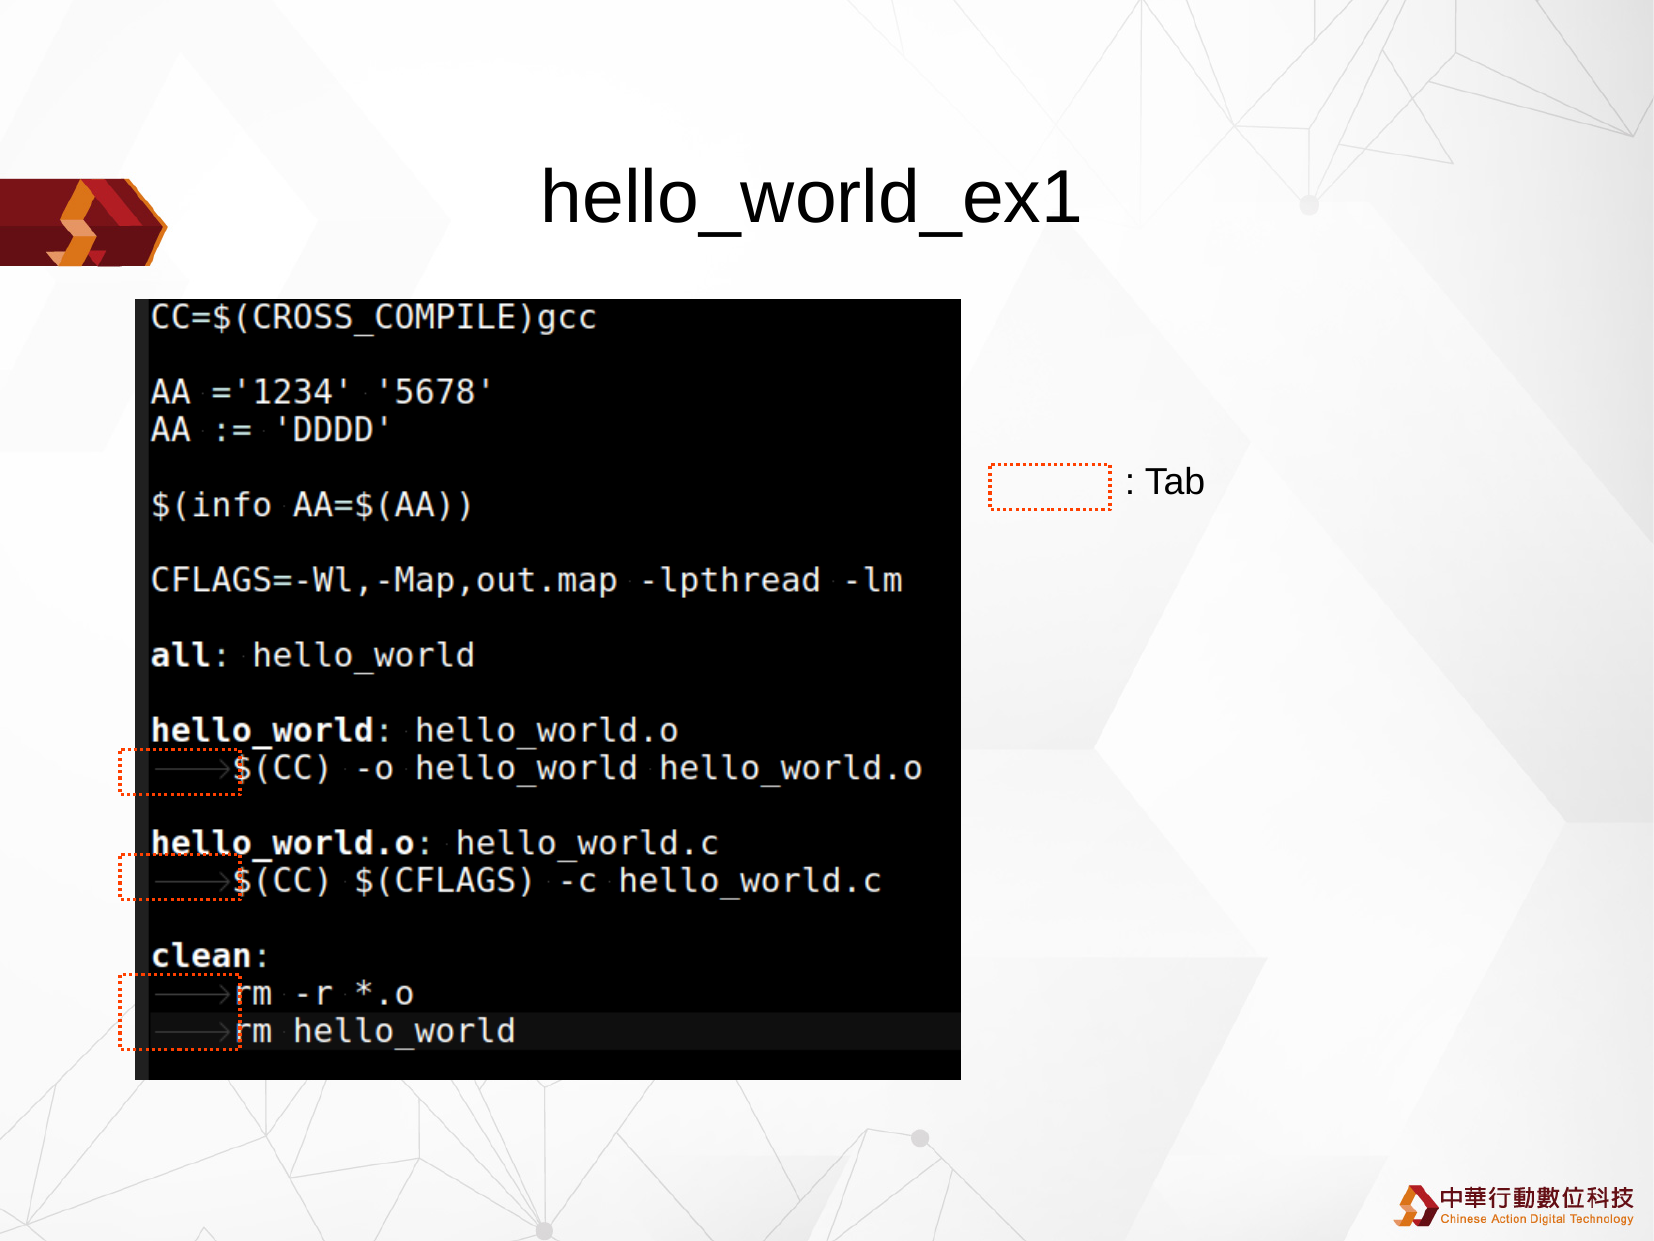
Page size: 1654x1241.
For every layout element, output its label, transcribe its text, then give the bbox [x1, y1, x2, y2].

text_box : Tab [1110, 452, 1306, 512]
title hello_world_ex1 [118, 112, 1506, 281]
picture [0, 0, 1654, 1241]
